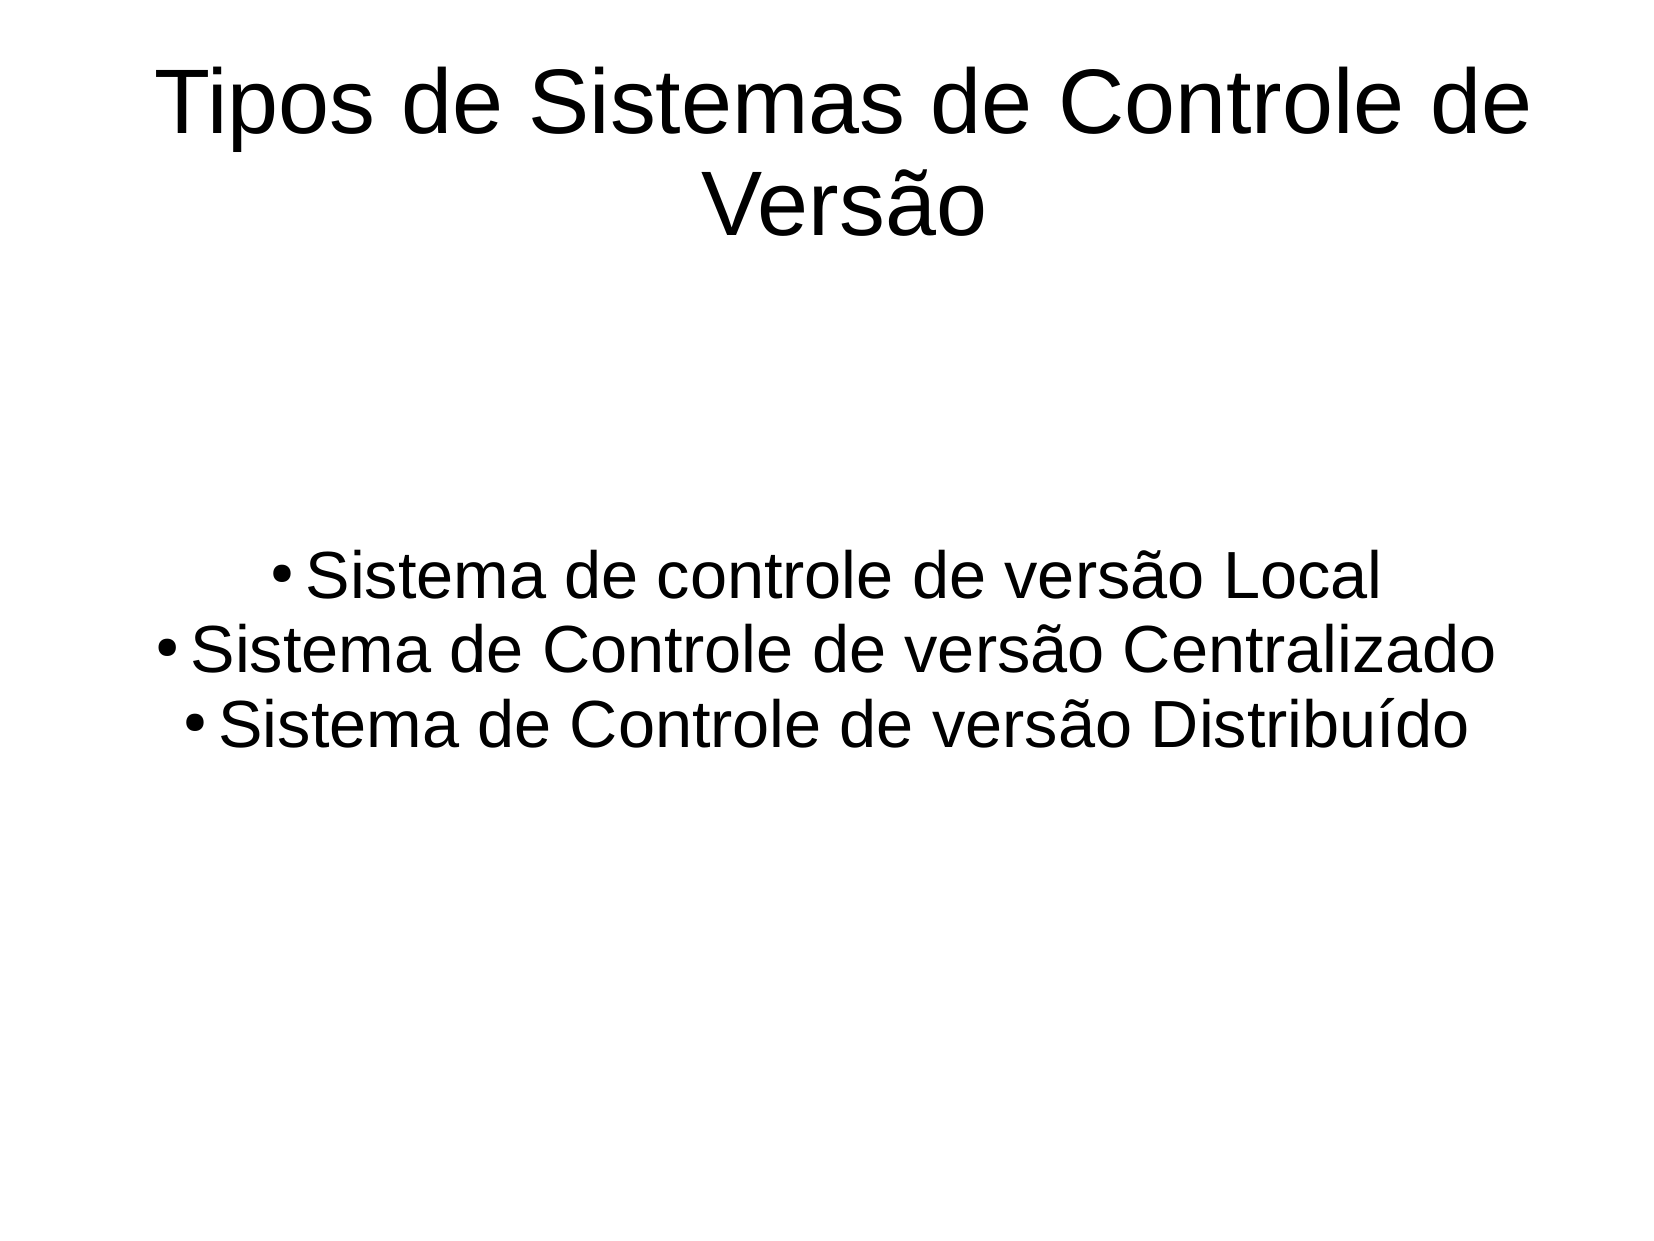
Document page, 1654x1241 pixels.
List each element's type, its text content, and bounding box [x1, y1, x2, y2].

subtitle Sistema de controle de versão Local Sistema de Controle de versão Centralizado Sistema de Controle de versão Distribuído [82, 290, 1571, 1010]
title Tipos de Sistemas de Controle de Versão [82, 49, 1571, 257]
